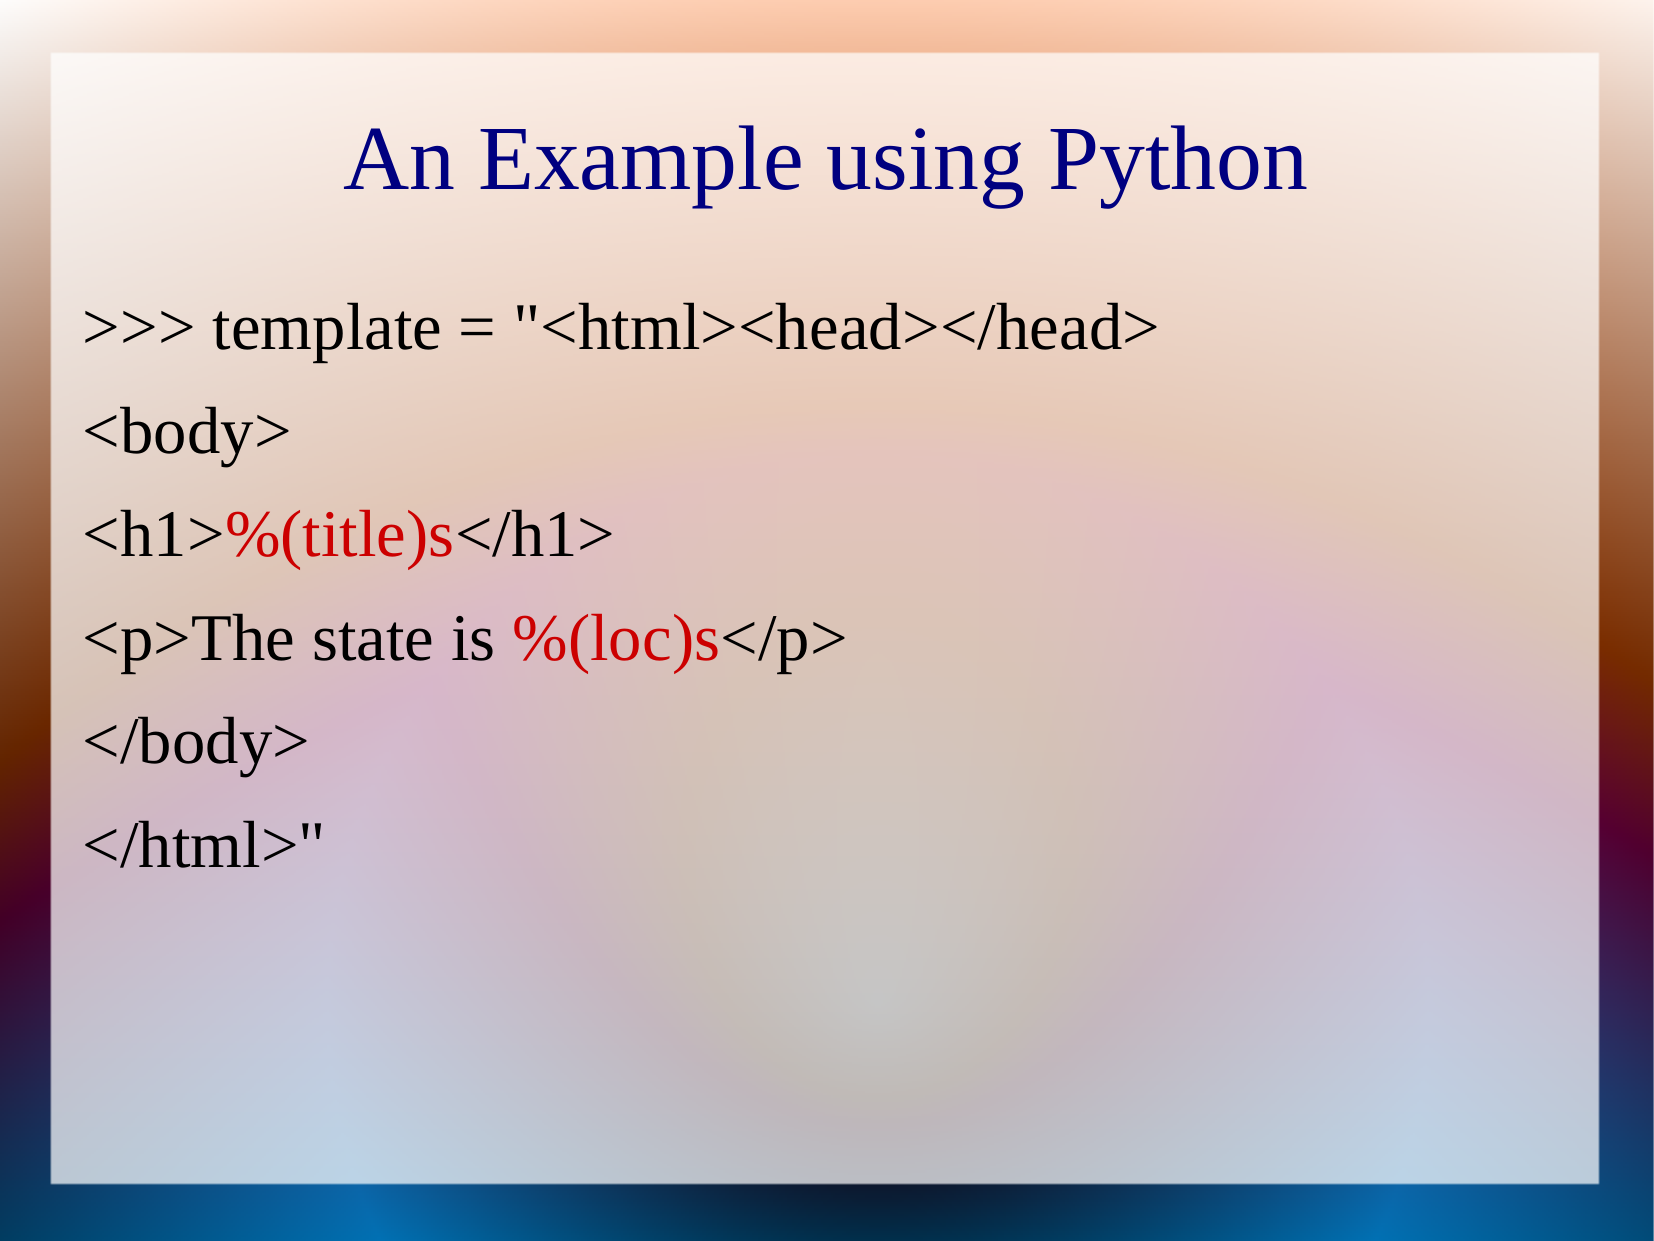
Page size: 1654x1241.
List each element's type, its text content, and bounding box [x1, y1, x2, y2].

list >>> template = "<html><head></head> <body> <h1>%(title)s</h1> <p>The state is %(loc)s</p> </body> </html>" [82, 290, 1571, 1010]
title An Example using Python [82, 55, 1571, 263]
picture [0, 0, 1654, 1241]
